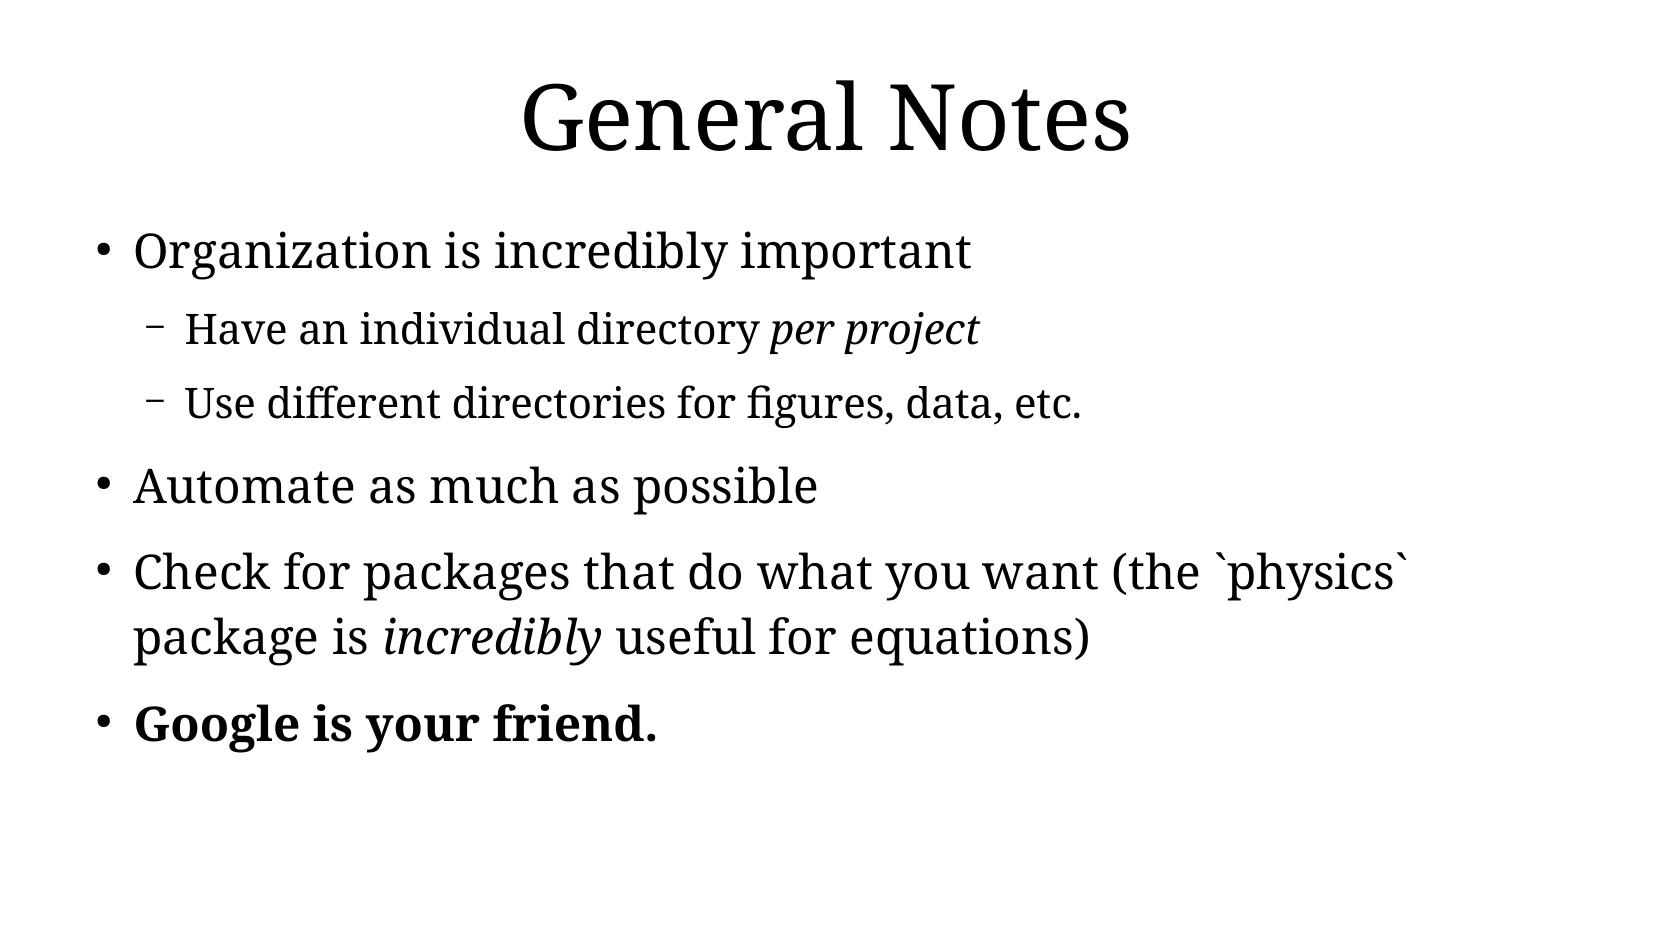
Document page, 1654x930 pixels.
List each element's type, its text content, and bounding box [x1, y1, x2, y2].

list Organization is incredibly important Have an individual directory per project Use different directories for figures, data, etc. Automate as much as possible Check for packages that do what you want (the `physics` package is incredibly useful for equations) Google is your friend. [82, 217, 1571, 757]
title General Notes [82, 37, 1571, 193]
